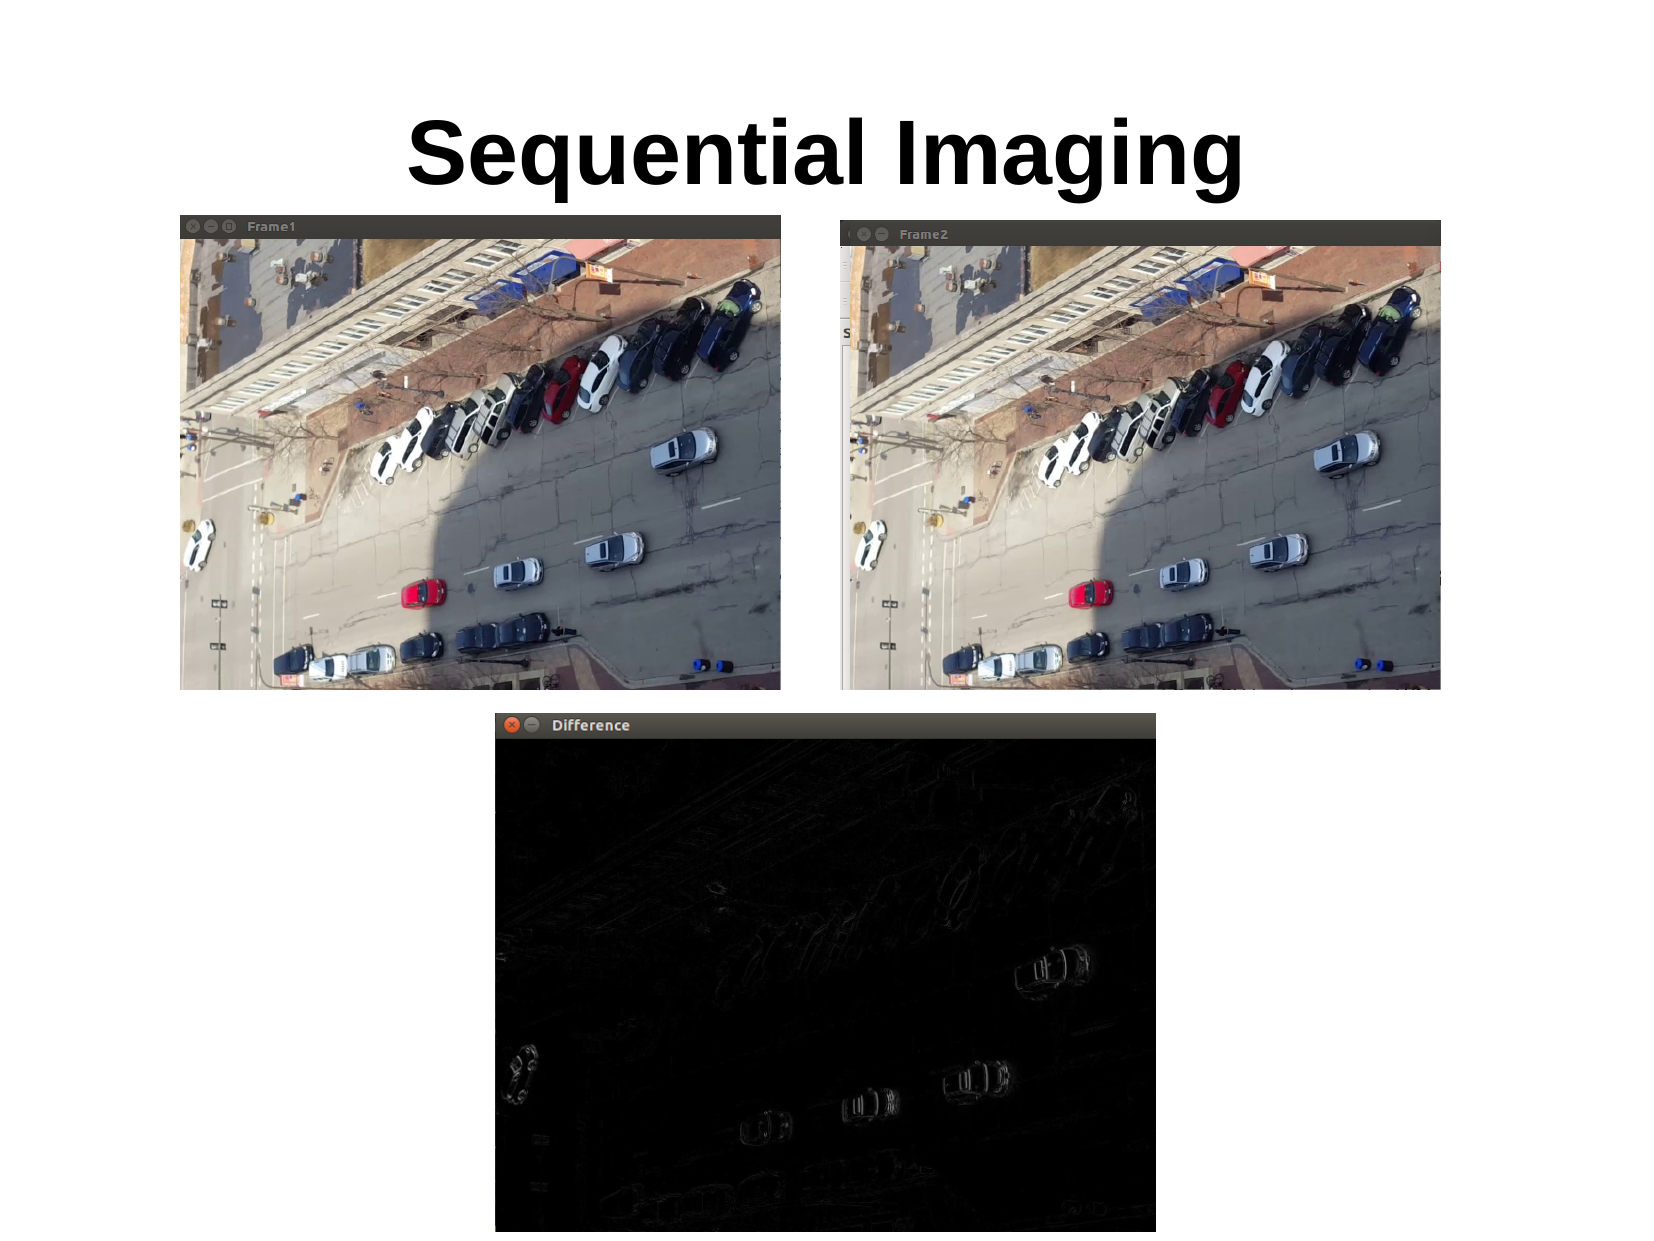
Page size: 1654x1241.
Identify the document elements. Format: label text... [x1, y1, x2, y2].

picture [495, 713, 1156, 1232]
title Sequential Imaging [82, 49, 1571, 257]
picture [840, 257, 1441, 691]
picture [180, 215, 781, 691]
